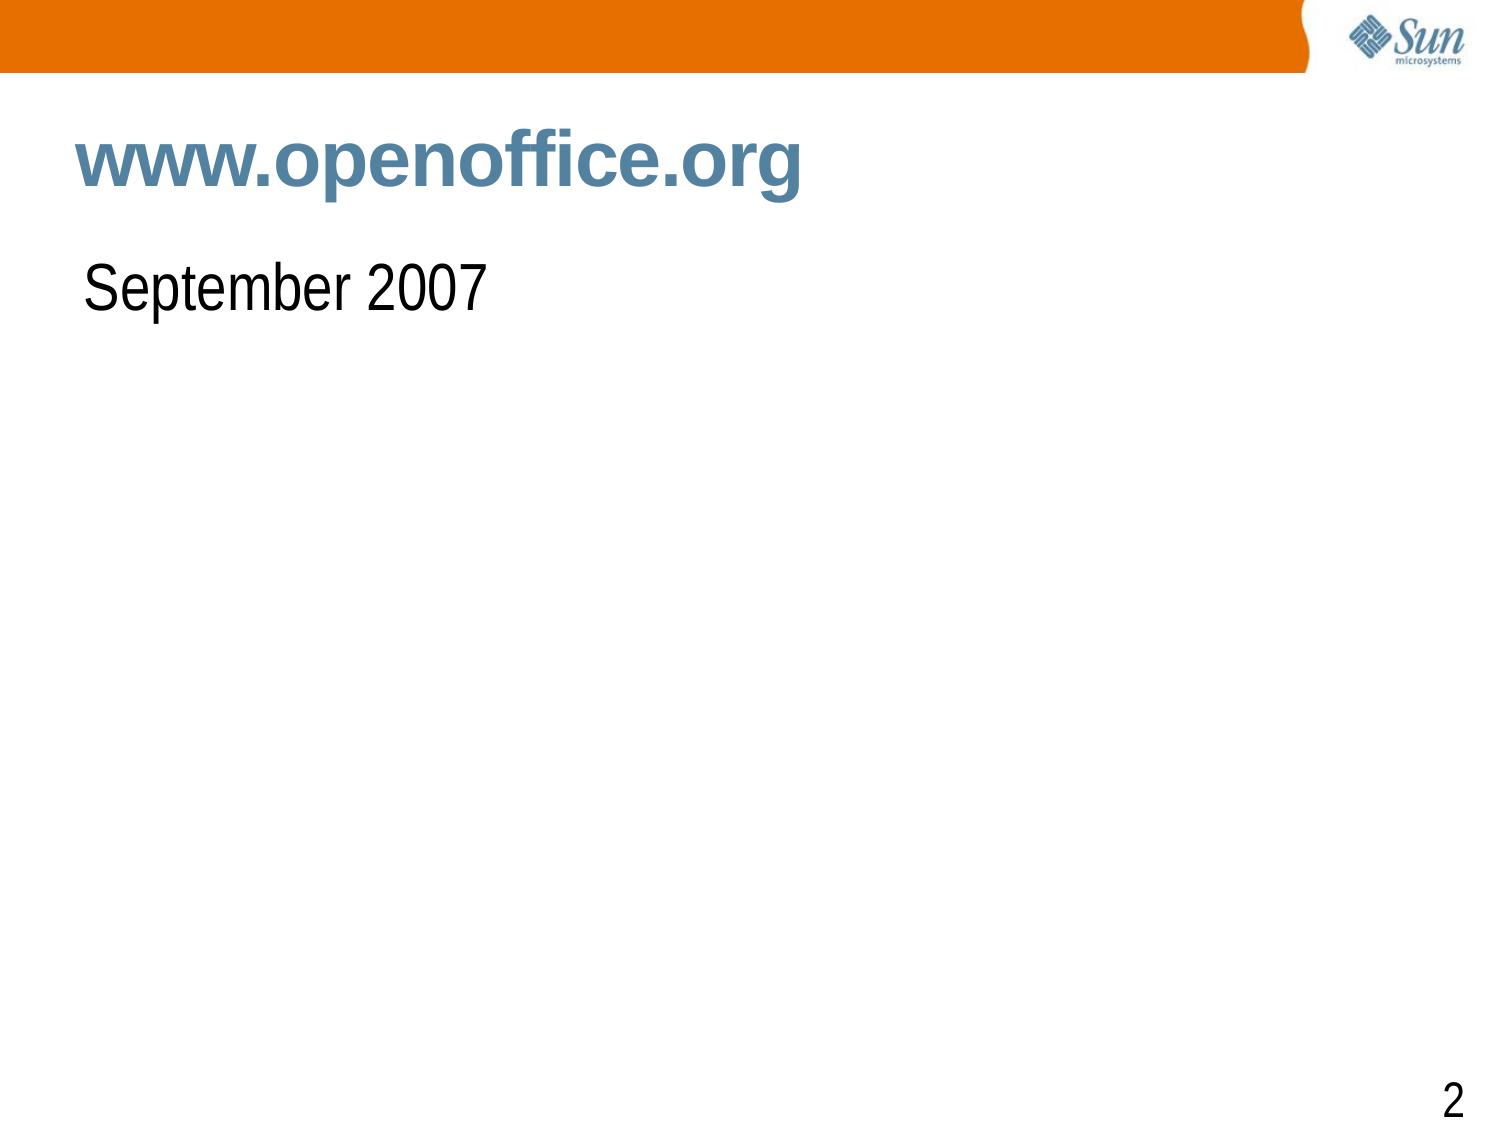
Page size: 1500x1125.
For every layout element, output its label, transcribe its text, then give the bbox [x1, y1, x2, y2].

list September 2007 [64, 258, 1401, 1062]
title www.openoffice.org [75, 123, 1437, 227]
picture [0, 0, 1500, 73]
